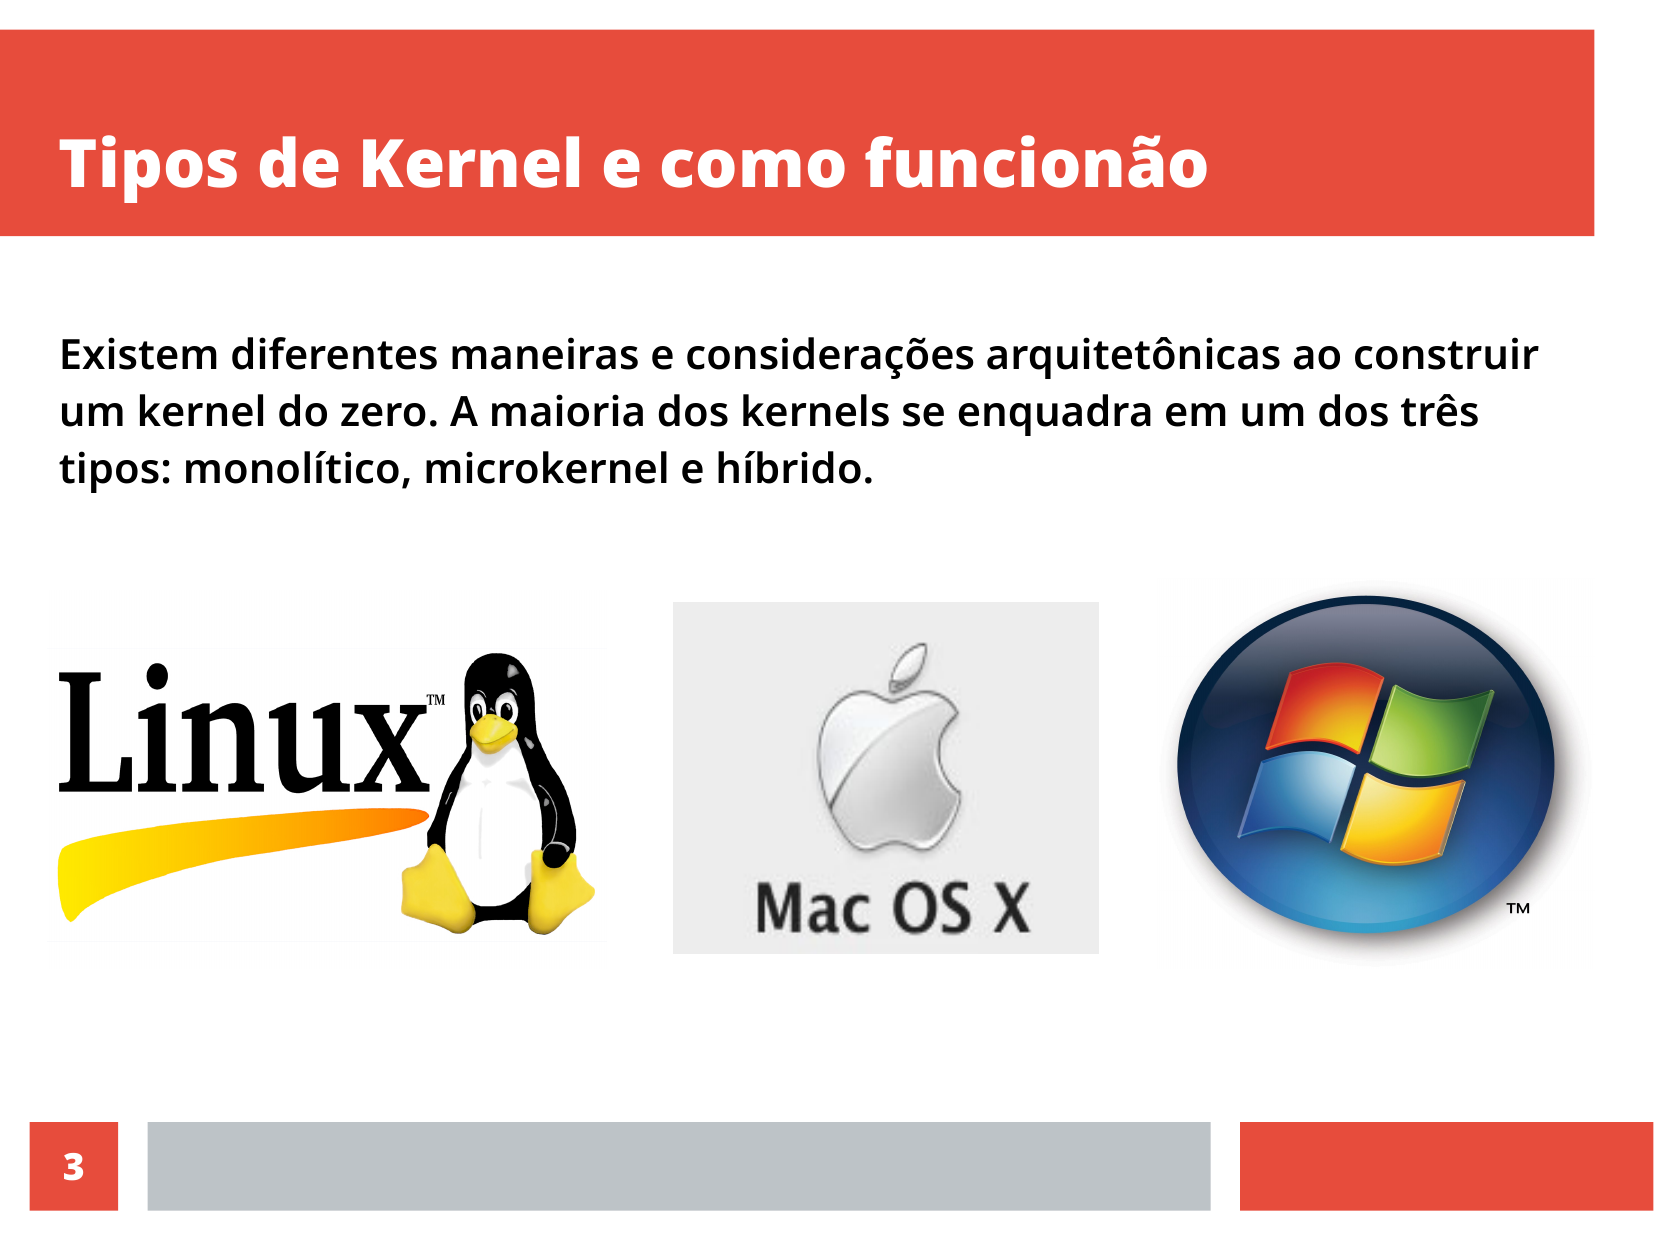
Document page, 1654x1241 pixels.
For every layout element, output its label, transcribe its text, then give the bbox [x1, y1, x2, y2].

picture [1157, 578, 1595, 969]
title Tipos de Kernel e como funcionão [59, 59, 1595, 207]
list Existem diferentes maneiras e considerações arquitetônicas ao construir um kernel do zero. A maioria dos kernels se enquadra em um dos três tipos: monolítico, microkernel e híbrido. [59, 324, 1565, 1093]
picture [673, 602, 1099, 954]
picture [47, 590, 607, 969]
